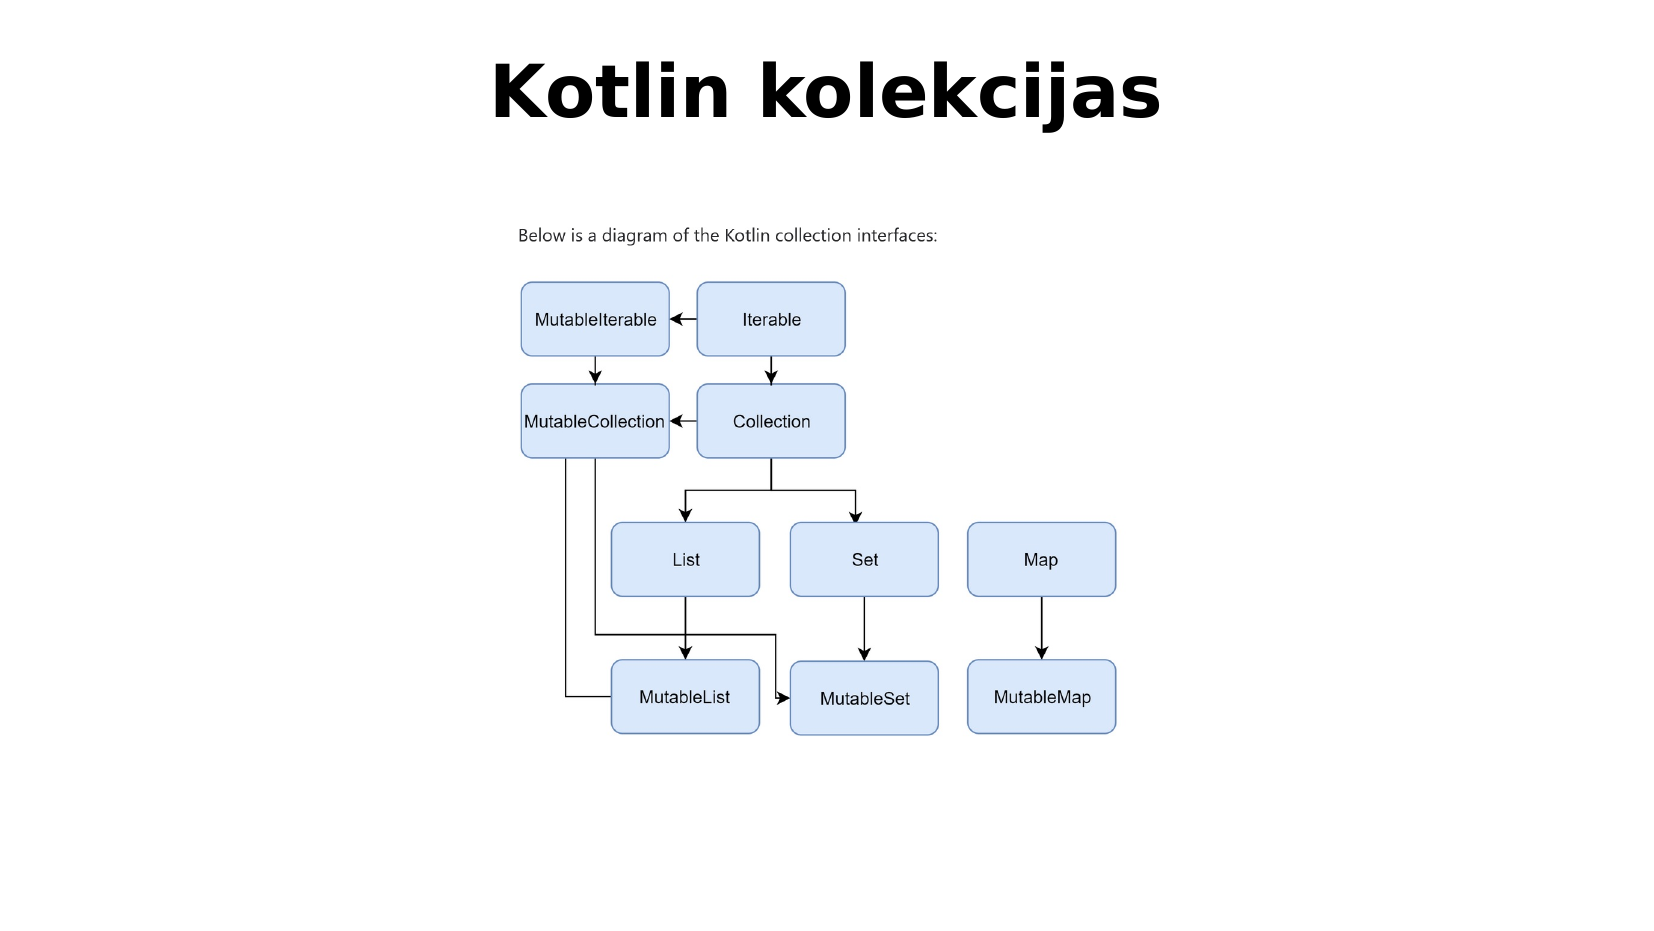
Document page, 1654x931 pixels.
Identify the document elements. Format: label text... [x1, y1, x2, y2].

picture [490, 217, 1163, 758]
title Kotlin kolekcijas [82, 37, 1571, 147]
